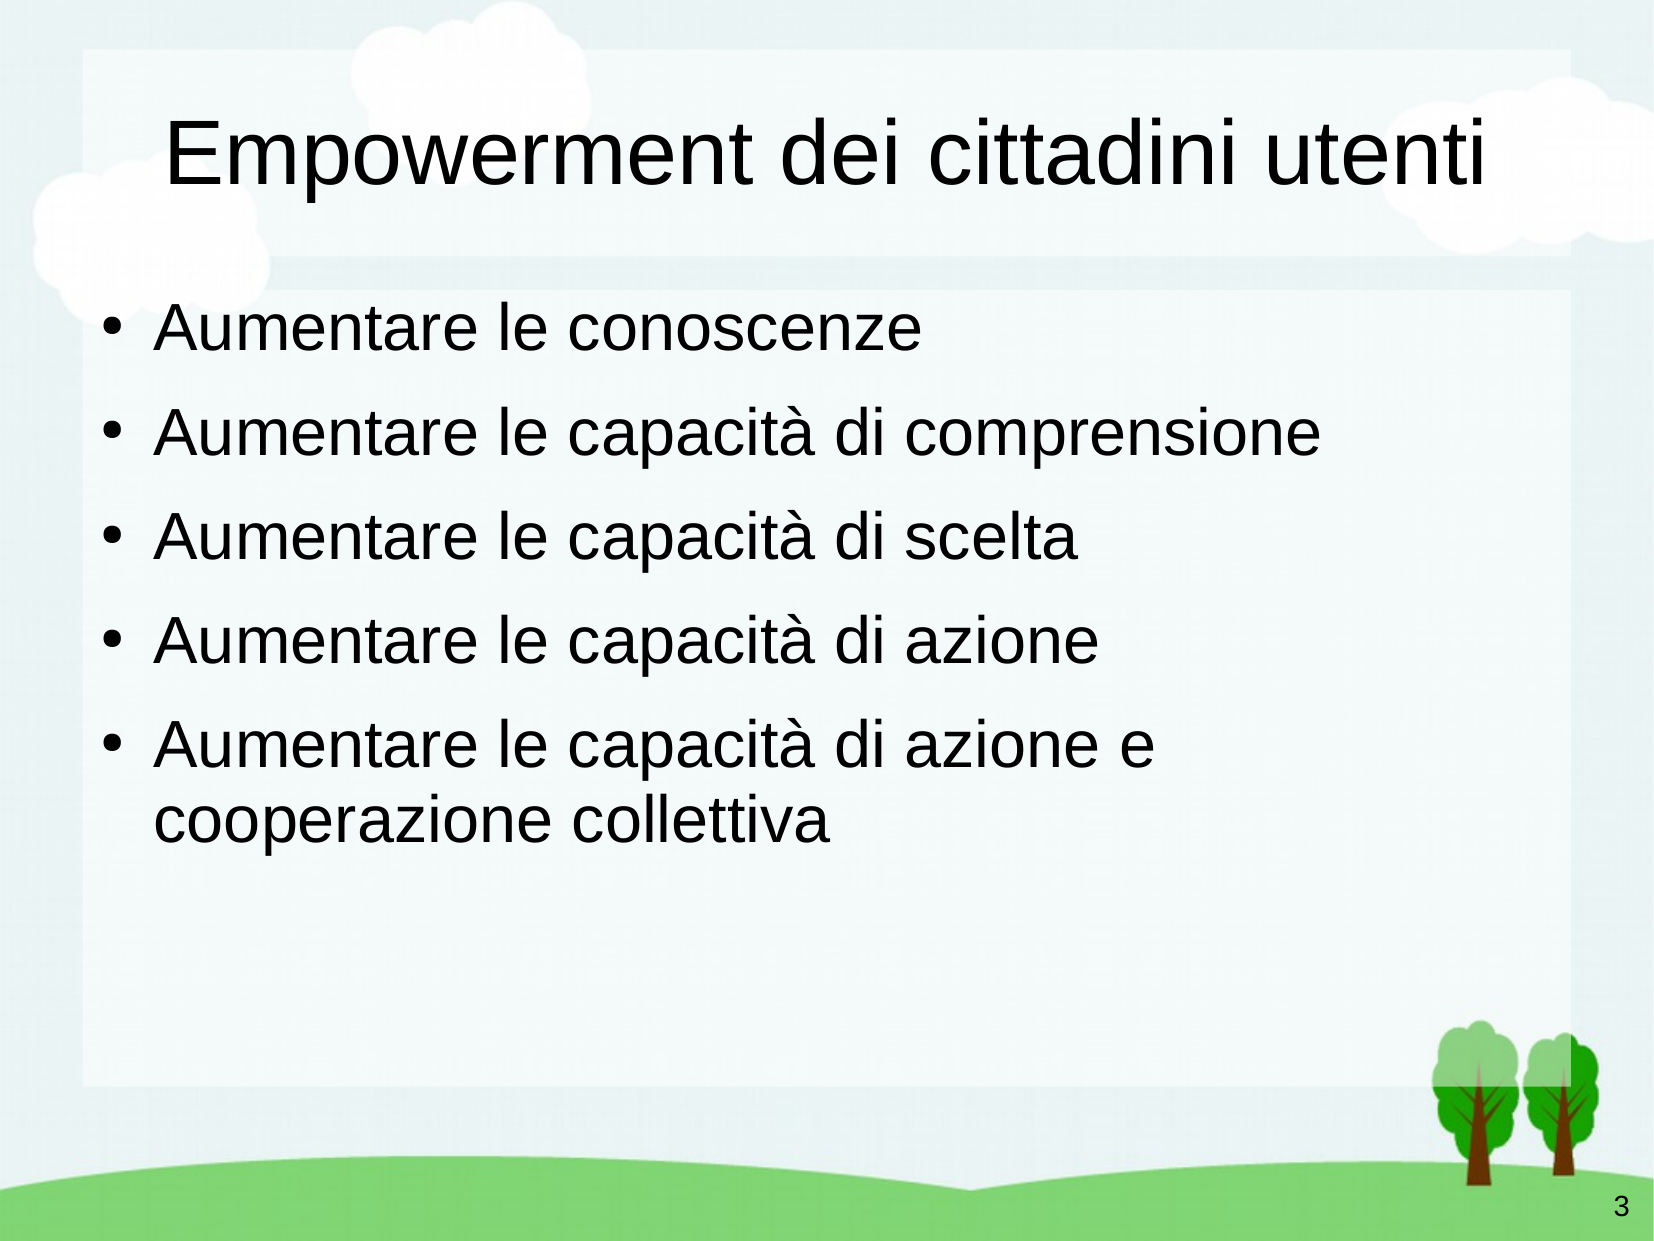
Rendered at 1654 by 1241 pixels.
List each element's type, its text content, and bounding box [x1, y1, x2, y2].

title Empowerment dei cittadini utenti [82, 49, 1571, 257]
picture [0, 0, 1654, 1241]
list Aumentare le conoscenze Aumentare le capacità di comprensione Aumentare le capacità di scelta Aumentare le capacità di azione Aumentare le capacità di azione e cooperazione collettiva [82, 290, 1571, 1087]
